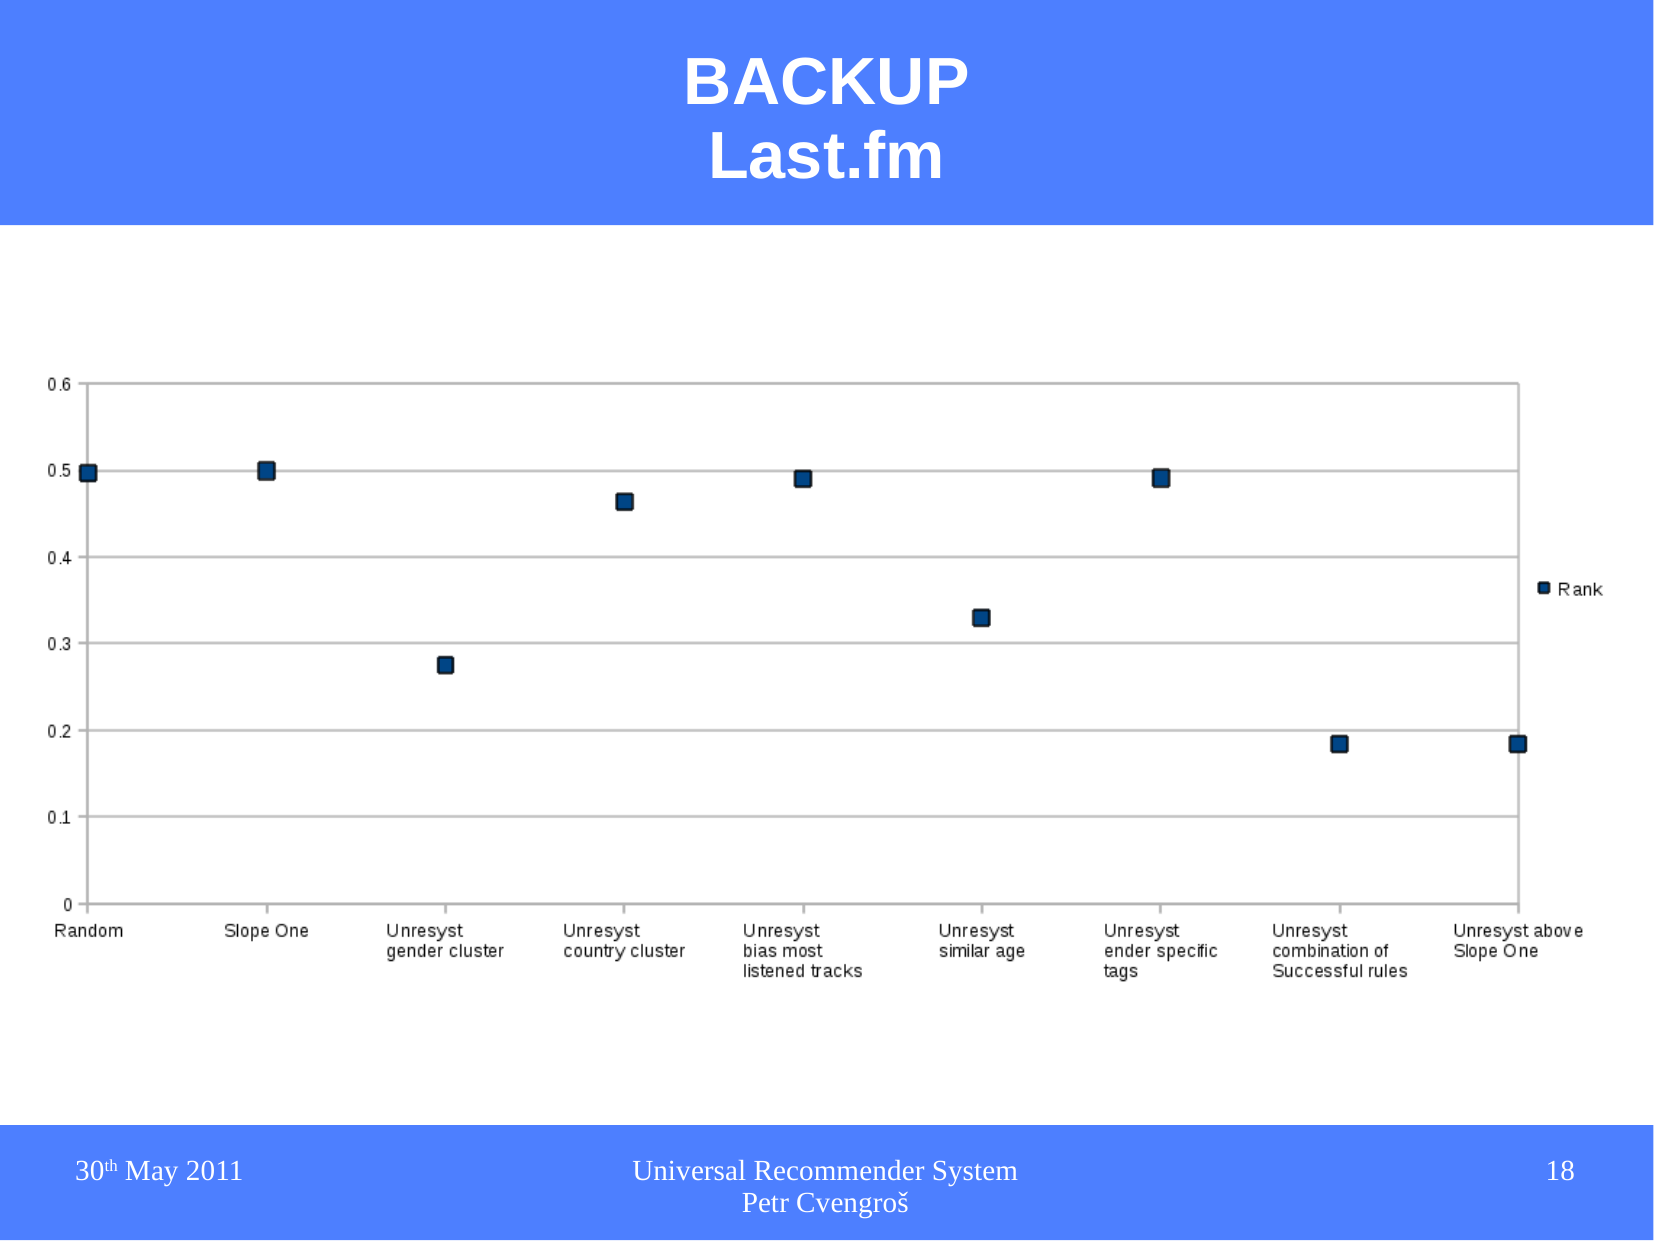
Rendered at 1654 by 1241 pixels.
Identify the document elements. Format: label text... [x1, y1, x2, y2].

title BACKUP Last.fm [82, 32, 1571, 205]
picture [34, 365, 1613, 993]
